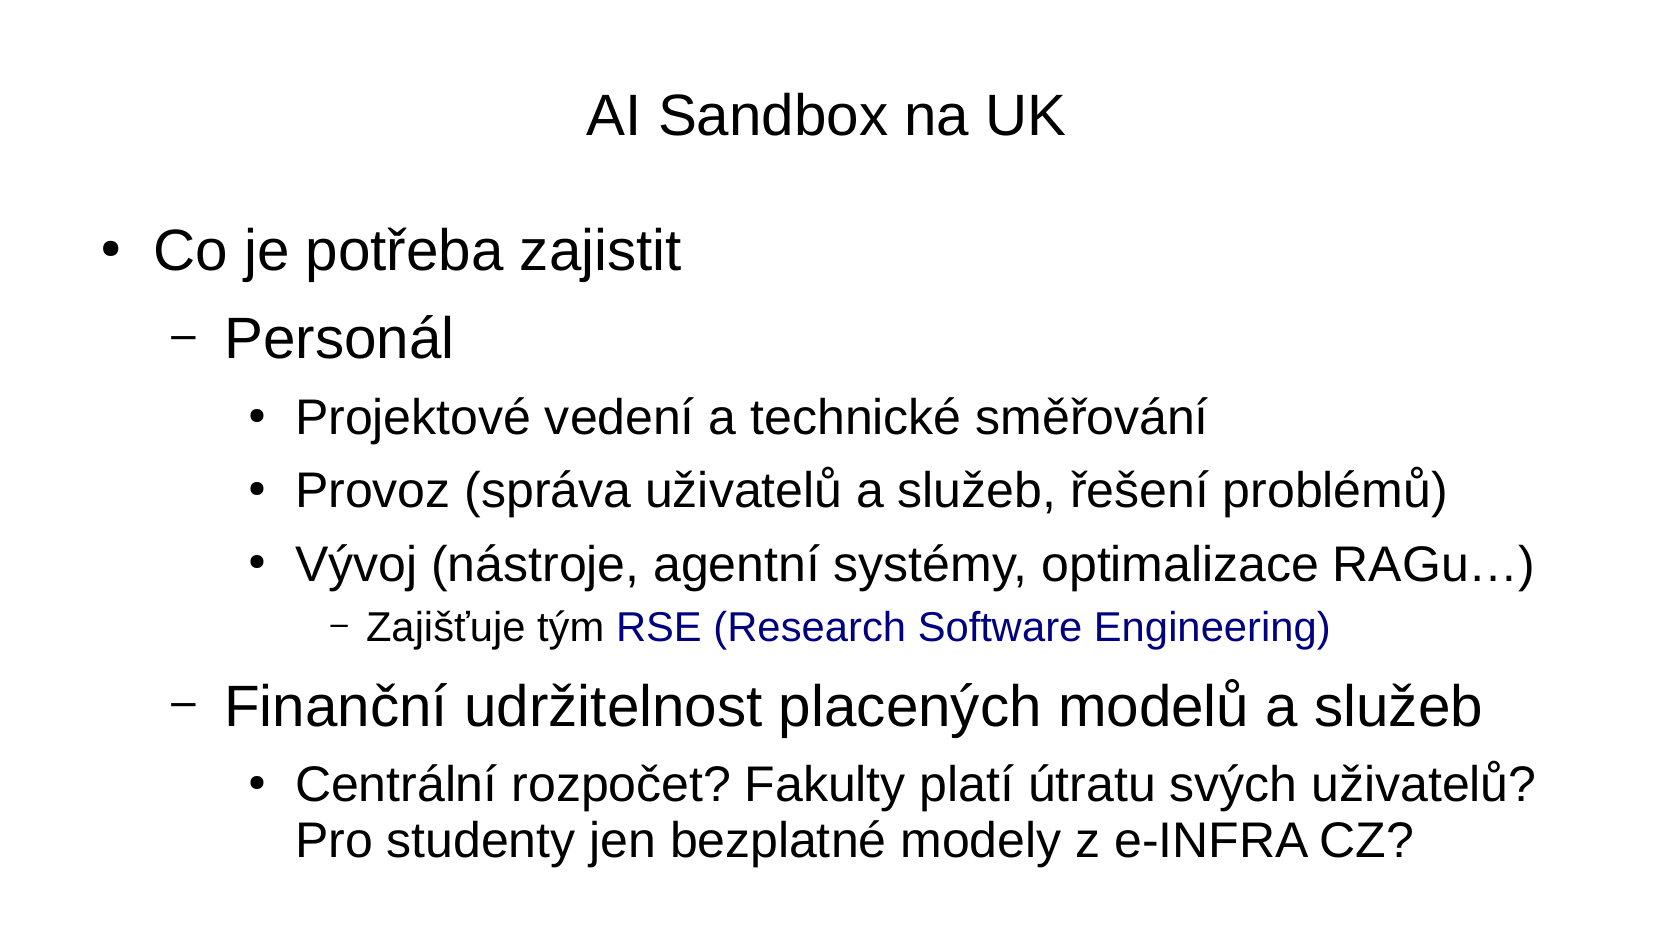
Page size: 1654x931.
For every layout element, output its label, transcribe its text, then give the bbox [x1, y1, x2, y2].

list Co je potřeba zajistit Personál Projektové vedení a technické směřování Provoz (správa uživatelů a služeb, řešení problémů) Vývoj (nástroje, agentní systémy, optimalizace RAGu…) Zajišťuje tým RSE (Research Software Engineering) Finanční udržitelnost placených modelů a služeb Centrální rozpočet? Fakulty platí útratu svých uživatelů? Pro studenty jen bezplatné modely z e-INFRA CZ? [82, 217, 1571, 890]
title AI Sandbox na UK [82, 37, 1571, 193]
